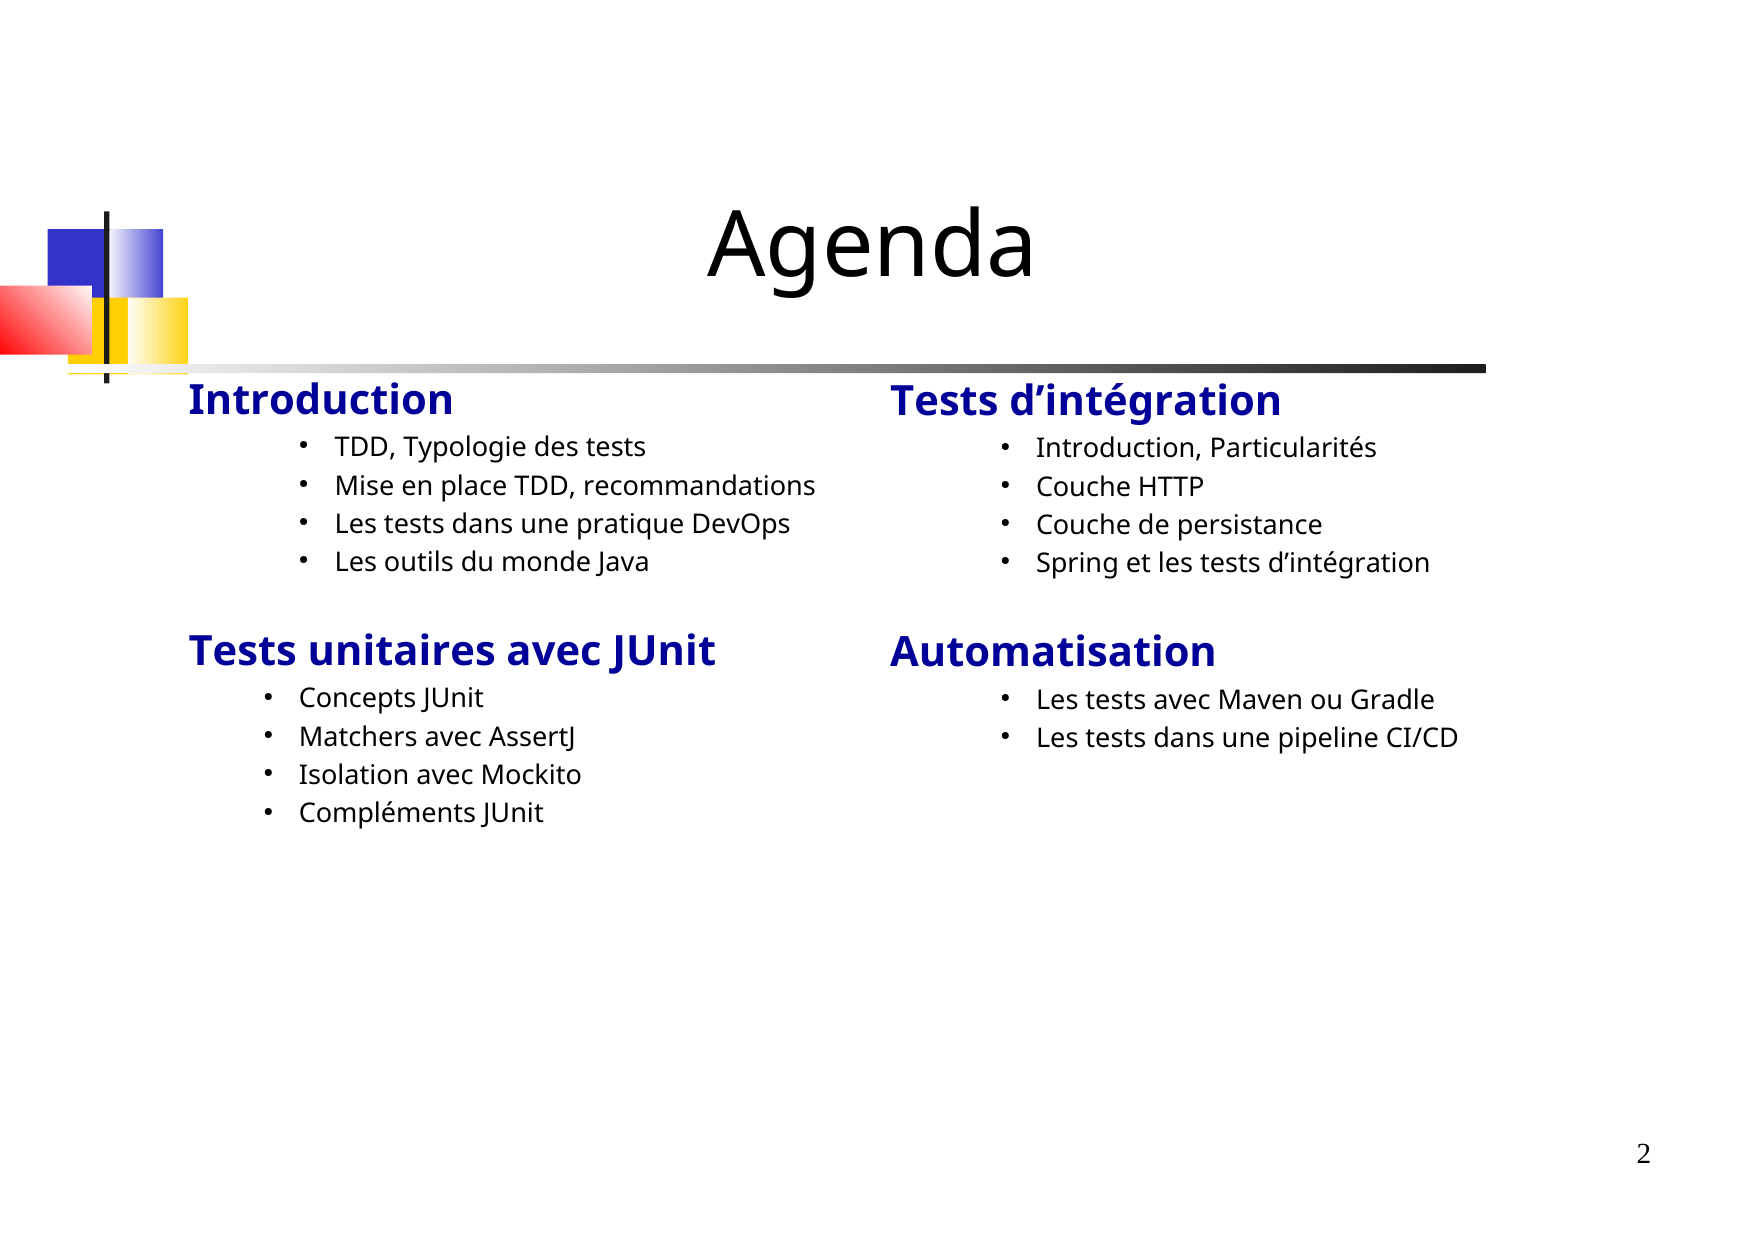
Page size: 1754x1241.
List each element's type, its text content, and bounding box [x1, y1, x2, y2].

list Tests d’intégration Introduction, Particularités Couche HTTP Couche de persistance Spring et les tests d’intégration Automatisation Les tests avec Maven ou Gradle Les tests dans une pipeline CI/CD [890, 376, 1568, 1097]
list Introduction TDD, Typologie des tests Mise en place TDD, recommandations Les tests dans une pratique DevOps Les outils du monde Java Tests unitaires avec JUnit Concepts JUnit Matchers avec AssertJ Isolation avec Mockito Compléments JUnit [188, 375, 866, 1189]
title Agenda [179, 139, 1567, 351]
